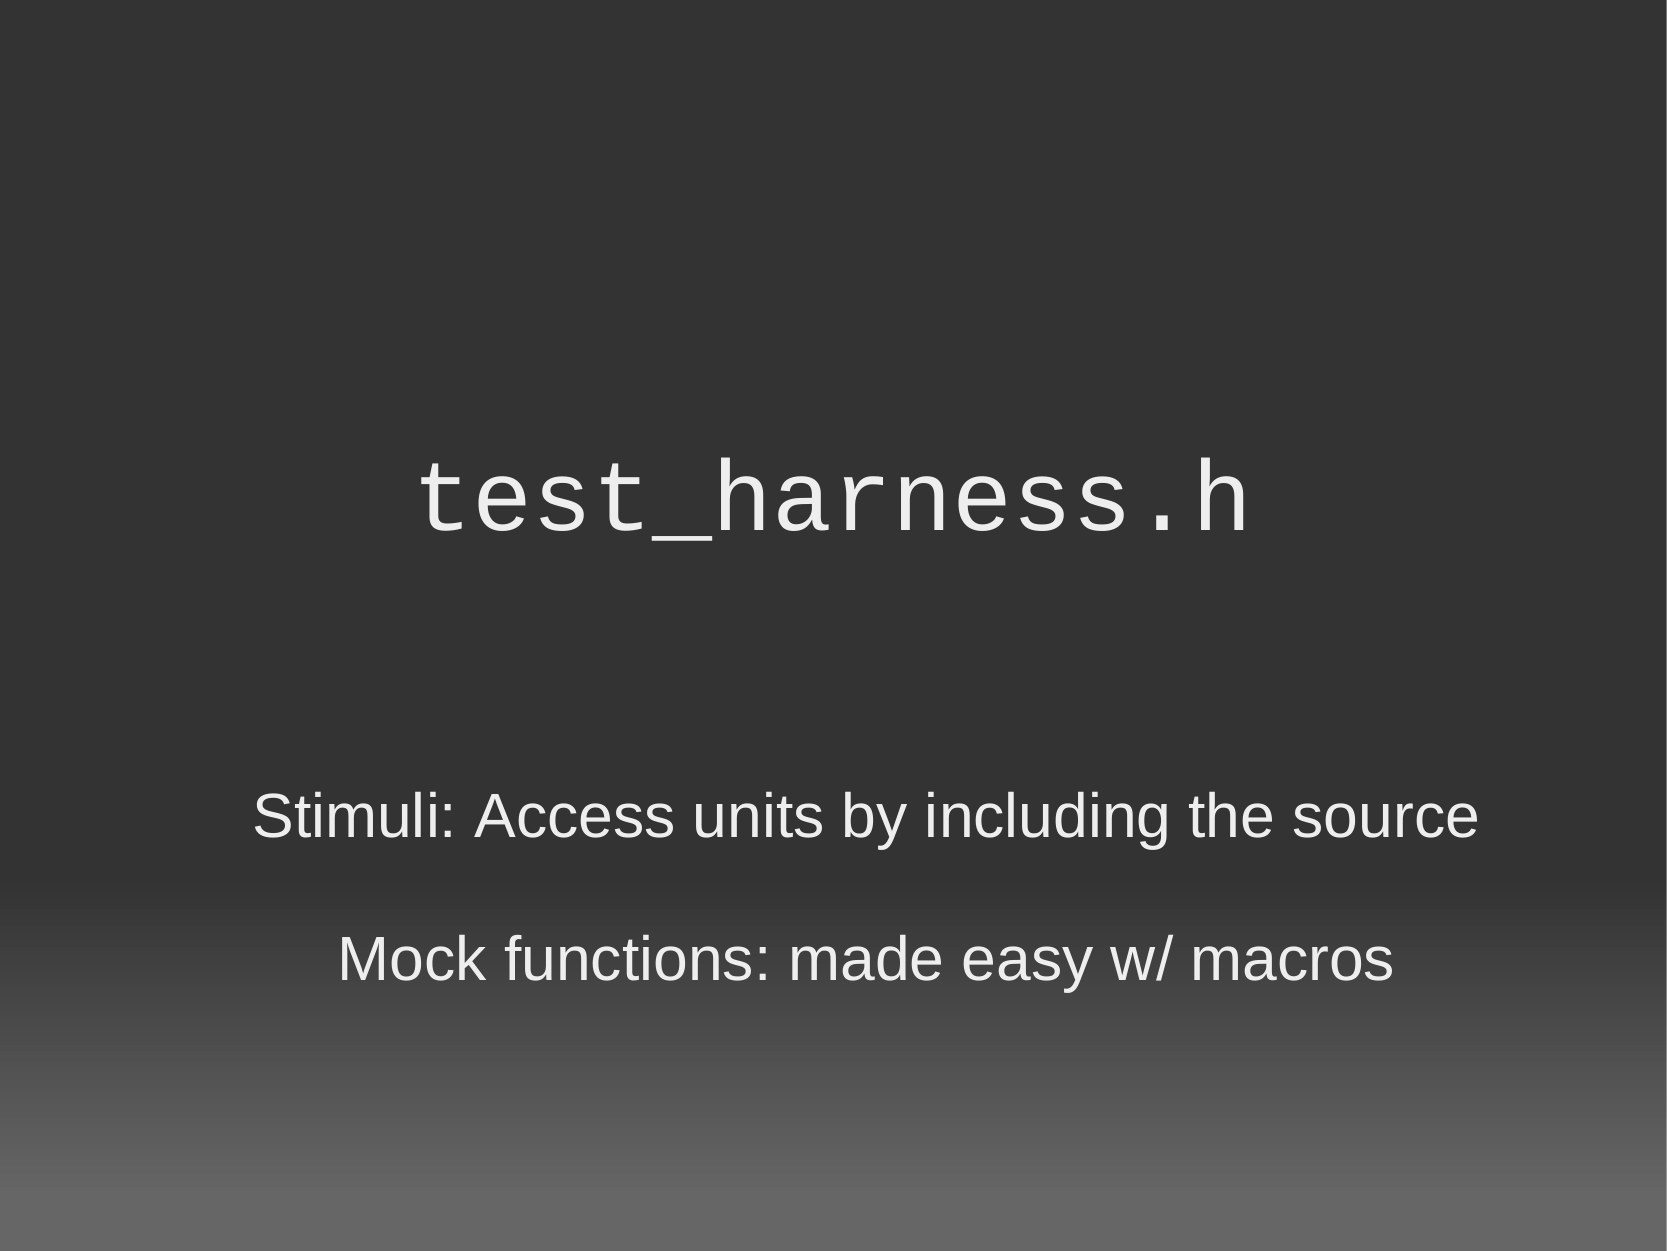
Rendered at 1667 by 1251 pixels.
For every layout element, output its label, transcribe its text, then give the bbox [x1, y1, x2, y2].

title test_harness.h [140, 439, 1525, 640]
picture [0, 0, 1667, 1251]
subtitle Stimuli: Access units by including the source Mock functions: made easy w/ macros [228, 780, 1506, 1021]
